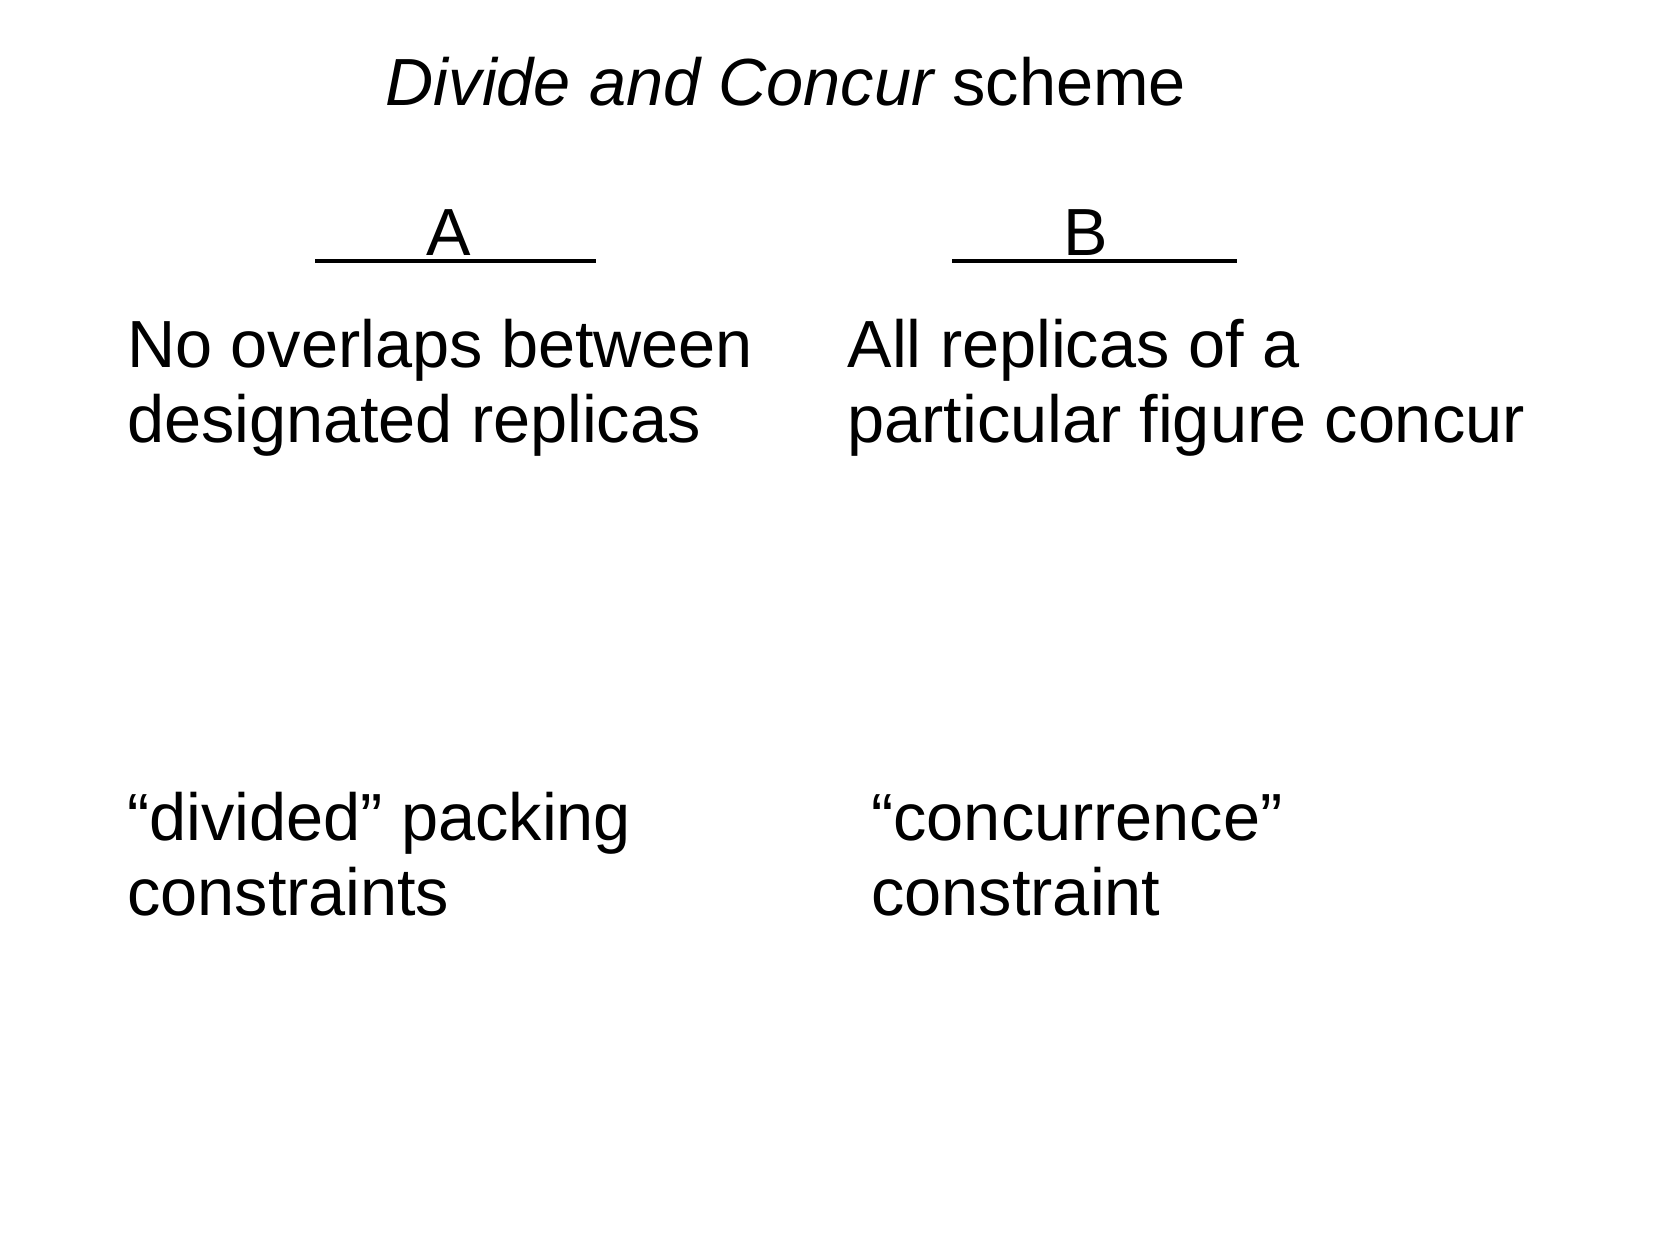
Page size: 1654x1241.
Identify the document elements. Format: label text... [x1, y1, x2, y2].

text_box A [300, 187, 676, 278]
text_box “concurrence” constraint [856, 772, 1532, 938]
text_box B [937, 187, 1313, 278]
text_box “divided” packing constraints [112, 772, 788, 938]
text_box All replicas of a particular figure concur [832, 300, 1576, 465]
text_box No overlaps between designated replicas [112, 300, 788, 465]
text_box Divide and Concur scheme [370, 37, 1496, 128]
